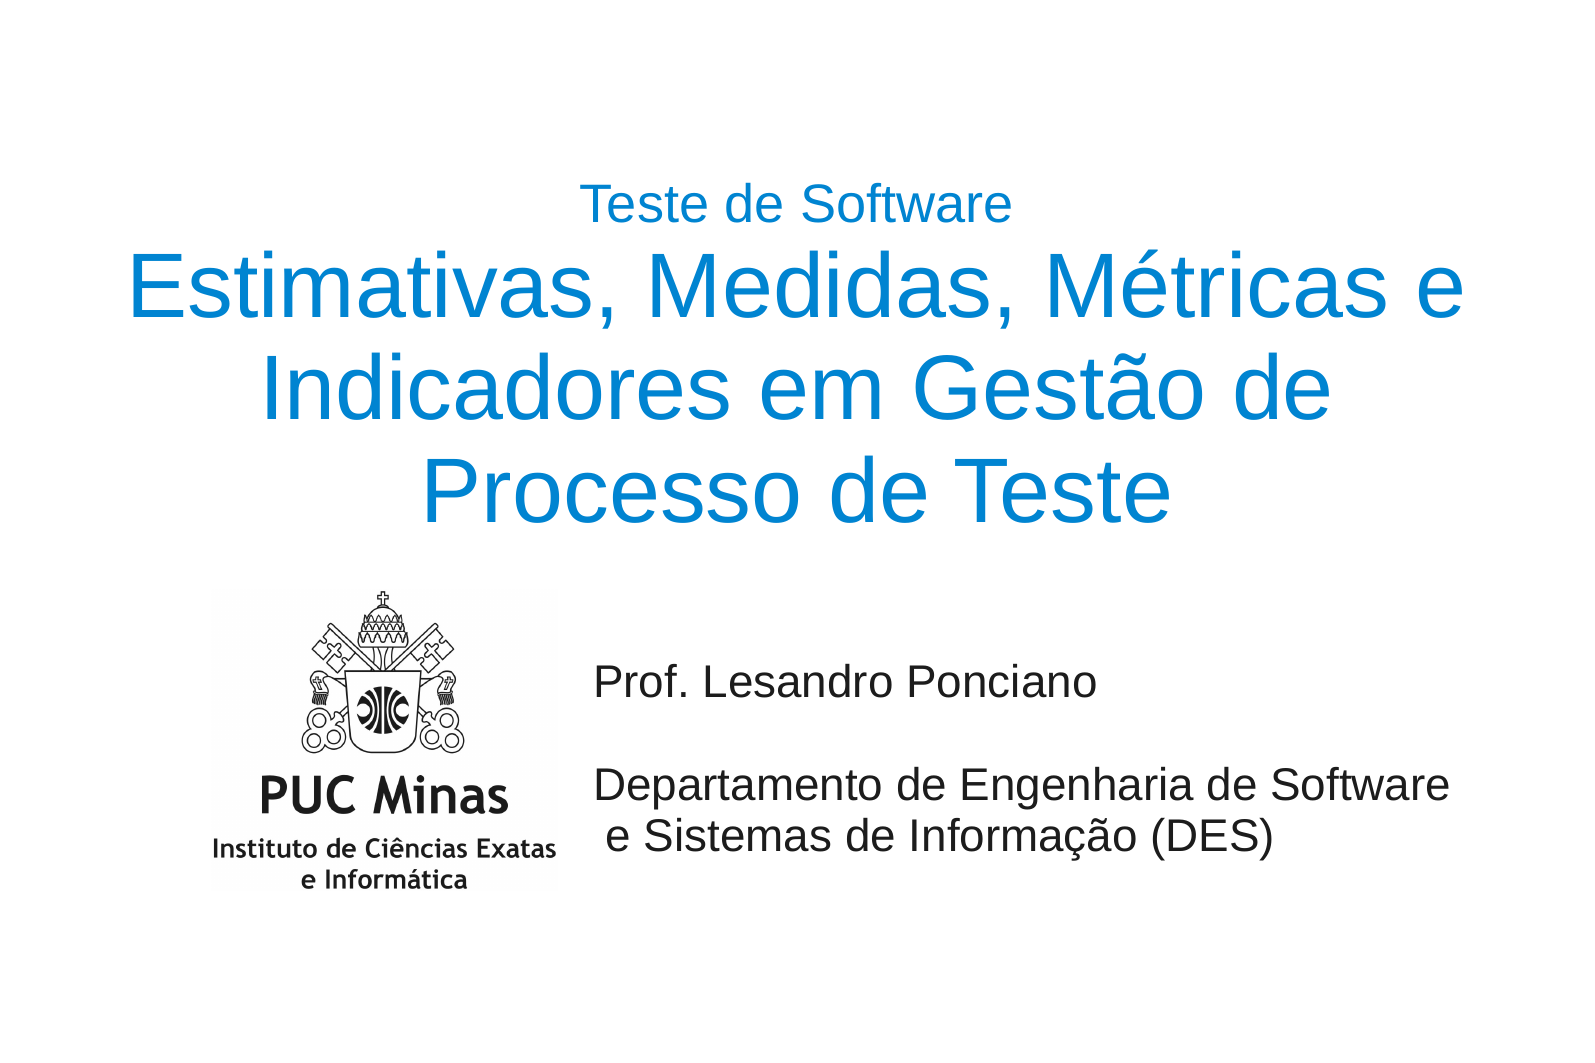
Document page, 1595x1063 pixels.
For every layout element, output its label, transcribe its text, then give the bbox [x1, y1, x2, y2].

subtitle Teste de Software Estimativas, Medidas, Métricas e Indicadores em Gestão de Processo de Teste [58, 97, 1536, 619]
picture [211, 589, 558, 892]
text_box Prof. Lesandro Ponciano Departamento de Engenharia de Software e Sistemas de Informação (DES) [819, 714, 1225, 854]
